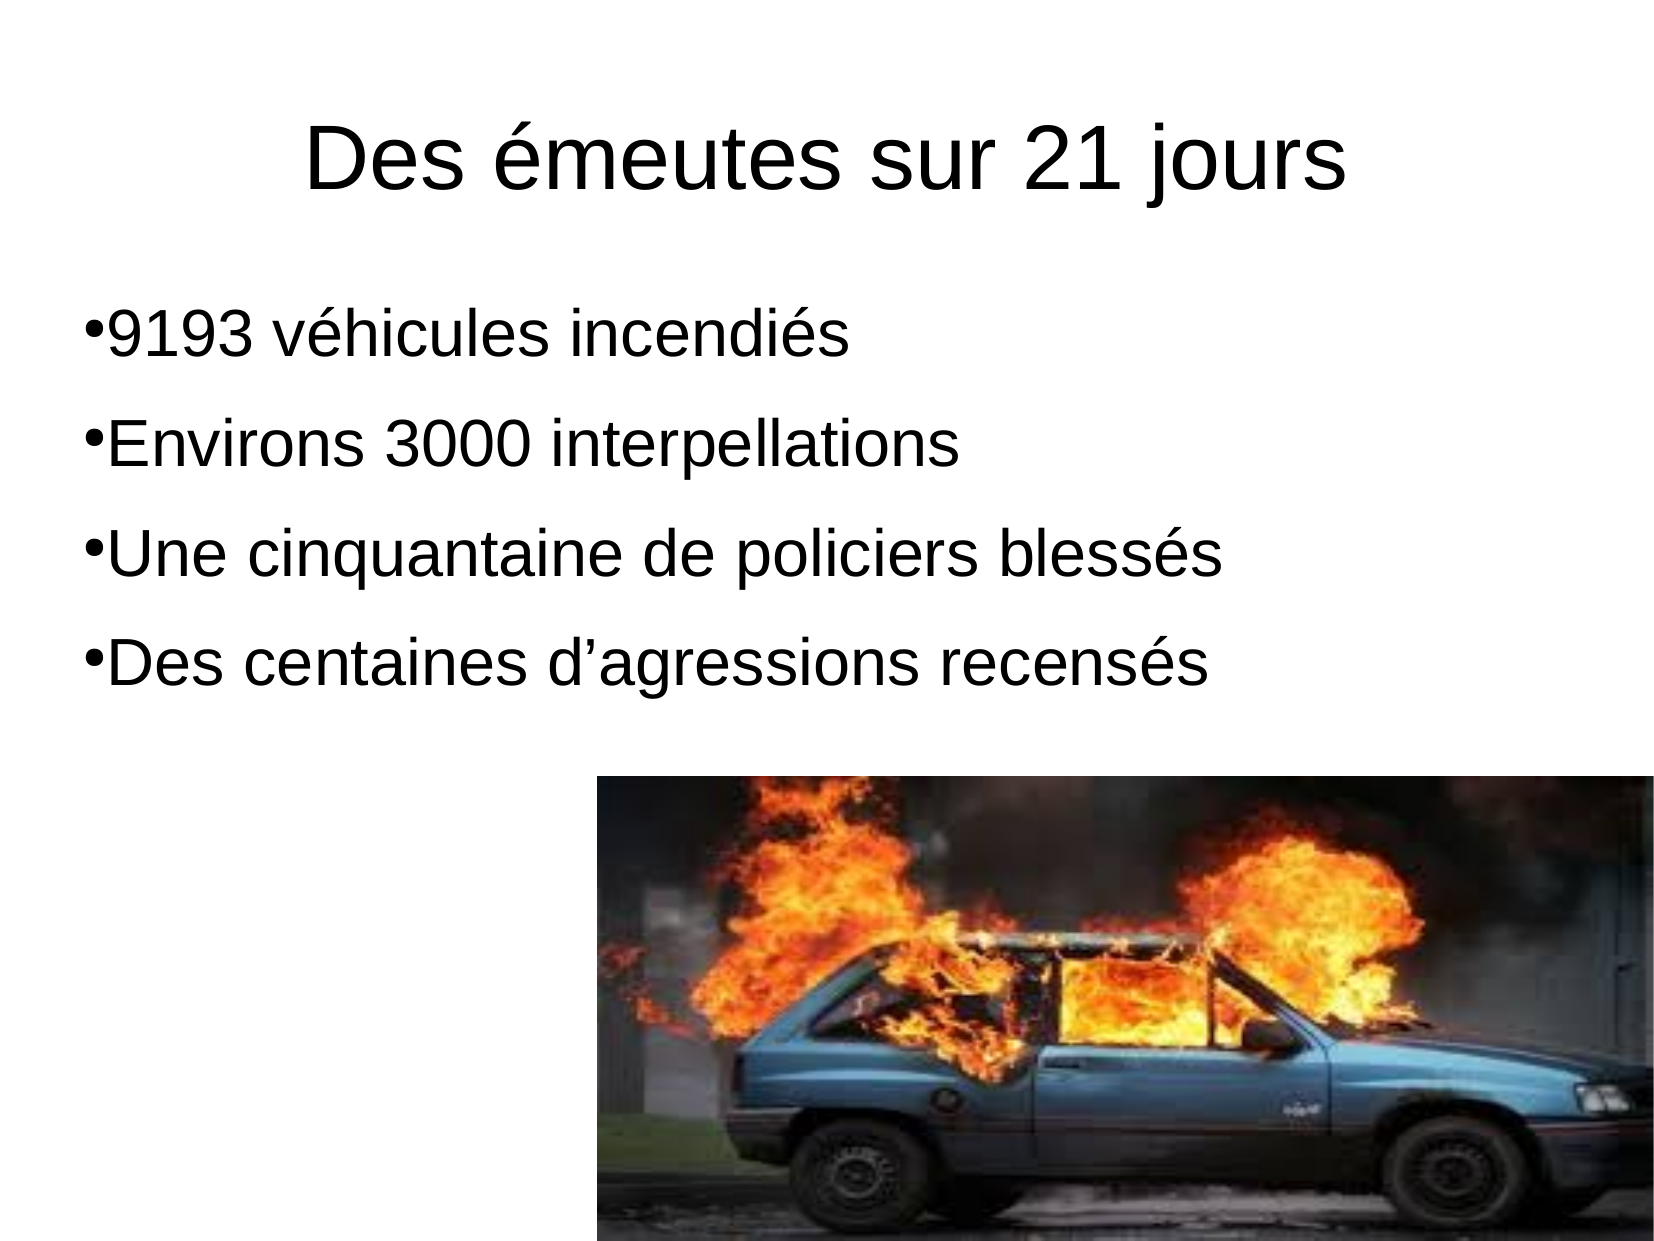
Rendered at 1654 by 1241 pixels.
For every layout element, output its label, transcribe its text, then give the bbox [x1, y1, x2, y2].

picture [597, 776, 1654, 1241]
list 9193 véhicules incendiés Environs 3000 interpellations Une cinquantaine de policiers blessés Des centaines d’agressions recensés [82, 290, 1571, 1109]
title Des émeutes sur 21 jours [82, 49, 1571, 257]
